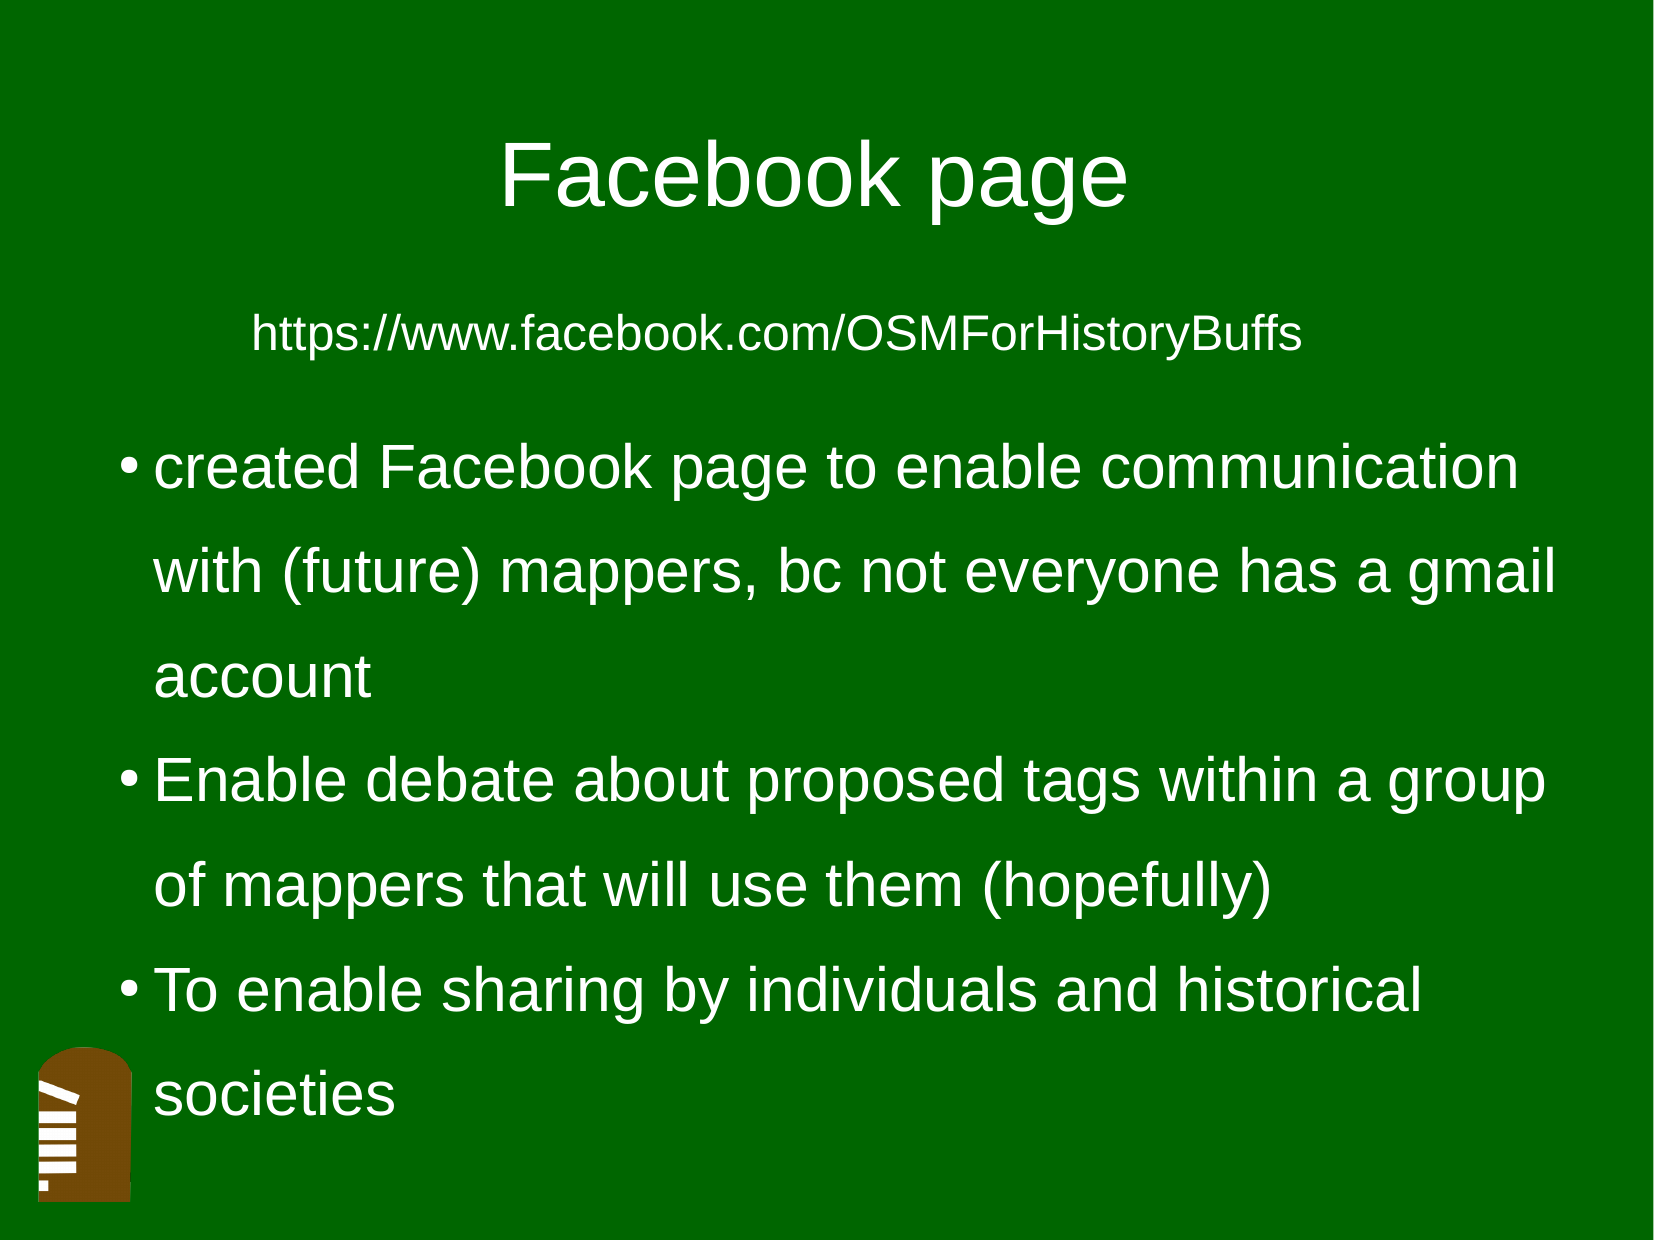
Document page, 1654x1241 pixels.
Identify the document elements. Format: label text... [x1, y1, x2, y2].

subtitle created Facebook page to enable communication with (future) mappers, bc not everyone has a gmail account Enable debate about proposed tags within a group of mappers that will use them (hopefully) To enable sharing by individuals and historical societies [118, 415, 1607, 1111]
picture [0, 1032, 178, 1217]
text_box https://www.facebook.com/OSMForHistoryBuffs [236, 297, 1406, 378]
title Facebook page [70, 70, 1559, 278]
